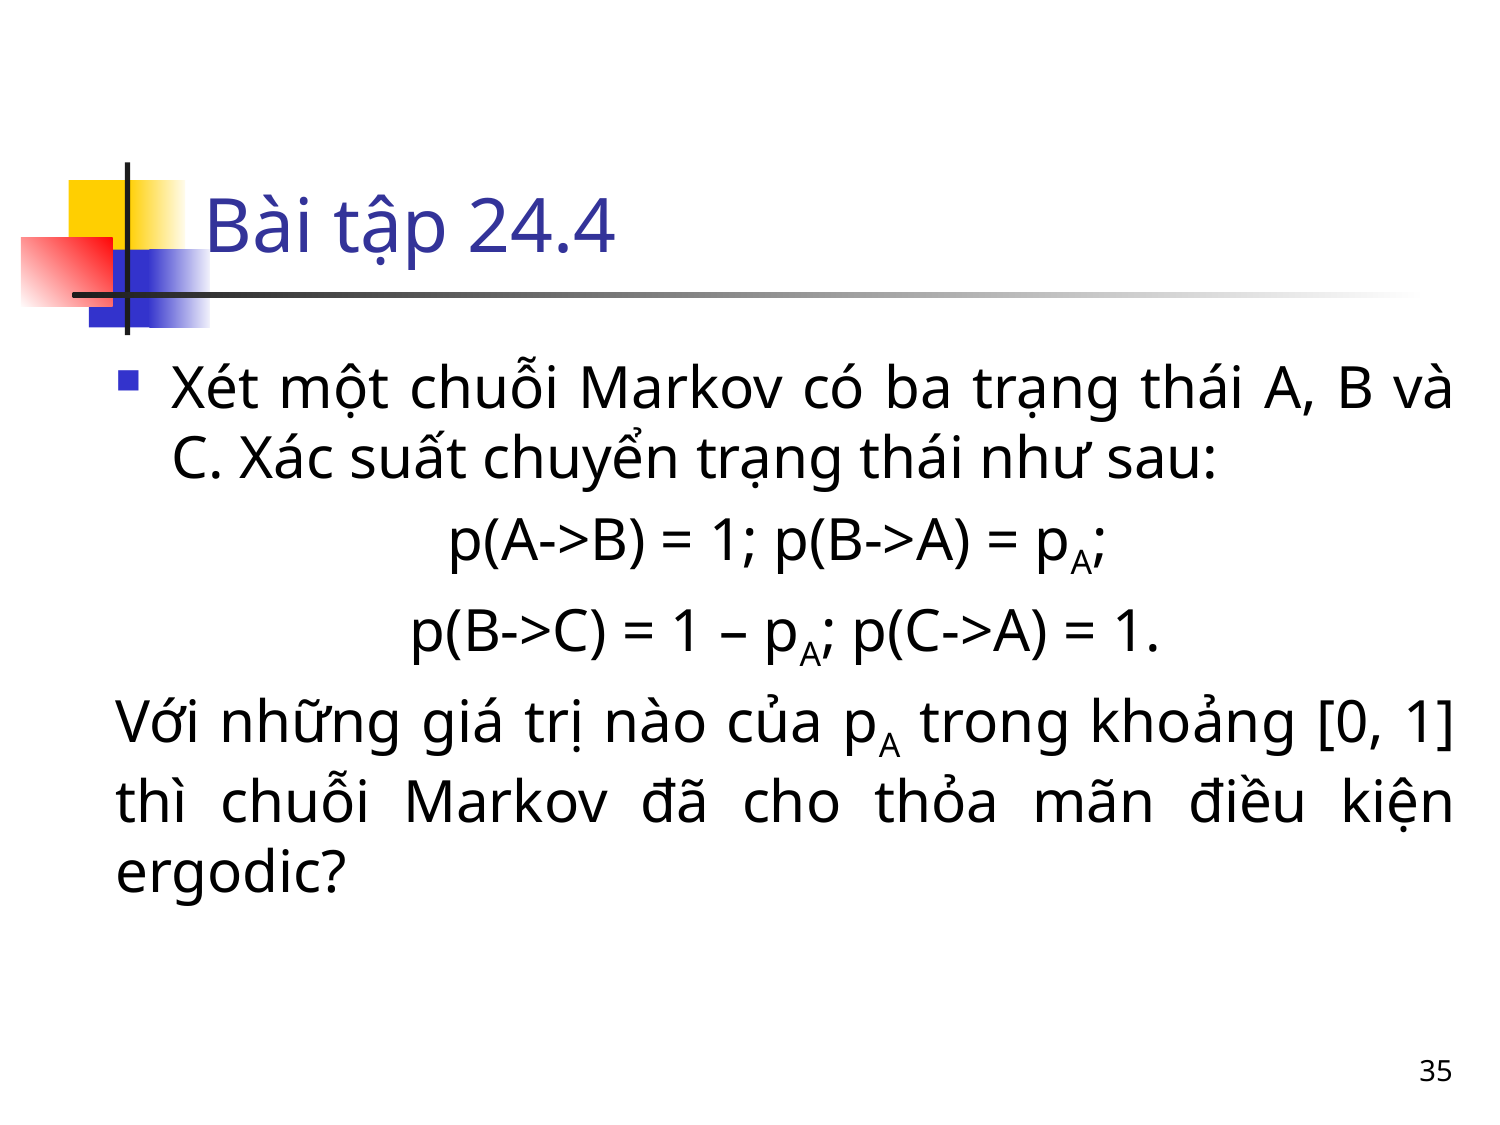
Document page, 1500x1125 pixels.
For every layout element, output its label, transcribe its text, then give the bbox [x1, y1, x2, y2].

text_box Xét một chuỗi Markov có ba trạng thái A, B và C. Xác suất chuyển trạng thái như sau: p(A->B) = 1; p(B->A) = pA; p(B->C) = 1 – pA; p(C->A) = 1. Với những giá trị nào của pA trong khoảng [0, 1] thì chuỗi Markov đã cho thỏa mãn điều kiện ergodic? [100, 342, 1471, 1100]
title Bài tập 24.4 [188, 35, 1468, 275]
